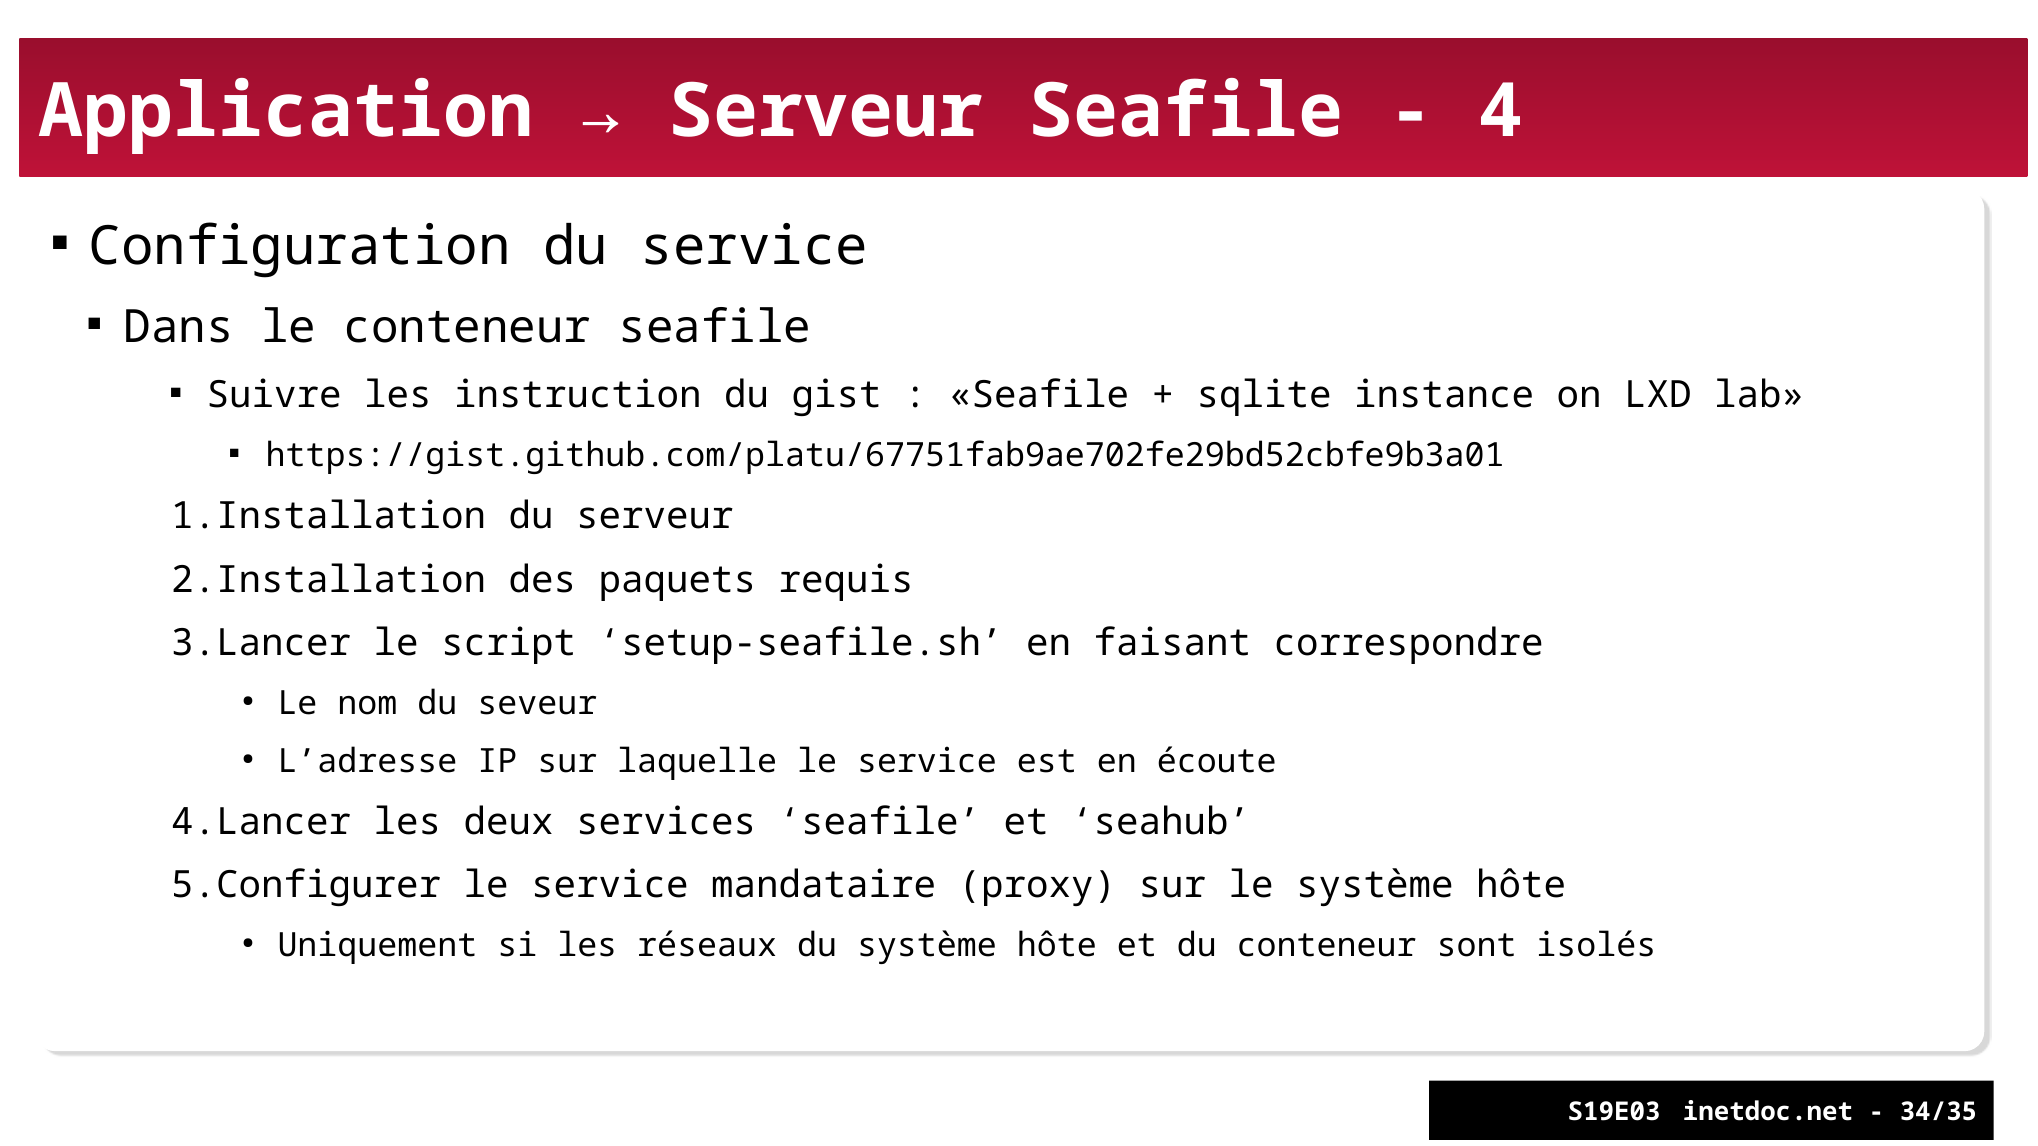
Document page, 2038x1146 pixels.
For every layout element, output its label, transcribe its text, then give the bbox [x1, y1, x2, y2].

text_box S19E03 inetdoc.net - <numéro>/35 [1429, 1080, 1994, 1140]
text_box Application → Serveur Seafile - 4 [19, 38, 2028, 177]
text_box Configuration du service Dans le conteneur seafile Suivre les instruction du gist : «Seafile + sqlite instance on LXD lab» https://gist.github.com/platu/67751fab9ae702fe29bd52cbfe9b3a01 Installation du serveur Installation des paquets requis Lancer le script ‘setup-seafile.sh’ en faisant correspondre Le nom du seveur L’adresse IP sur laquelle le service est en écoute Lancer les deux services ‘seafile’ et ‘seahub’ Configurer le service mandataire (proxy) sur le système hôte Uniquement si les réseaux du système hôte et du conteneur sont isolés [35, 188, 1985, 1052]
